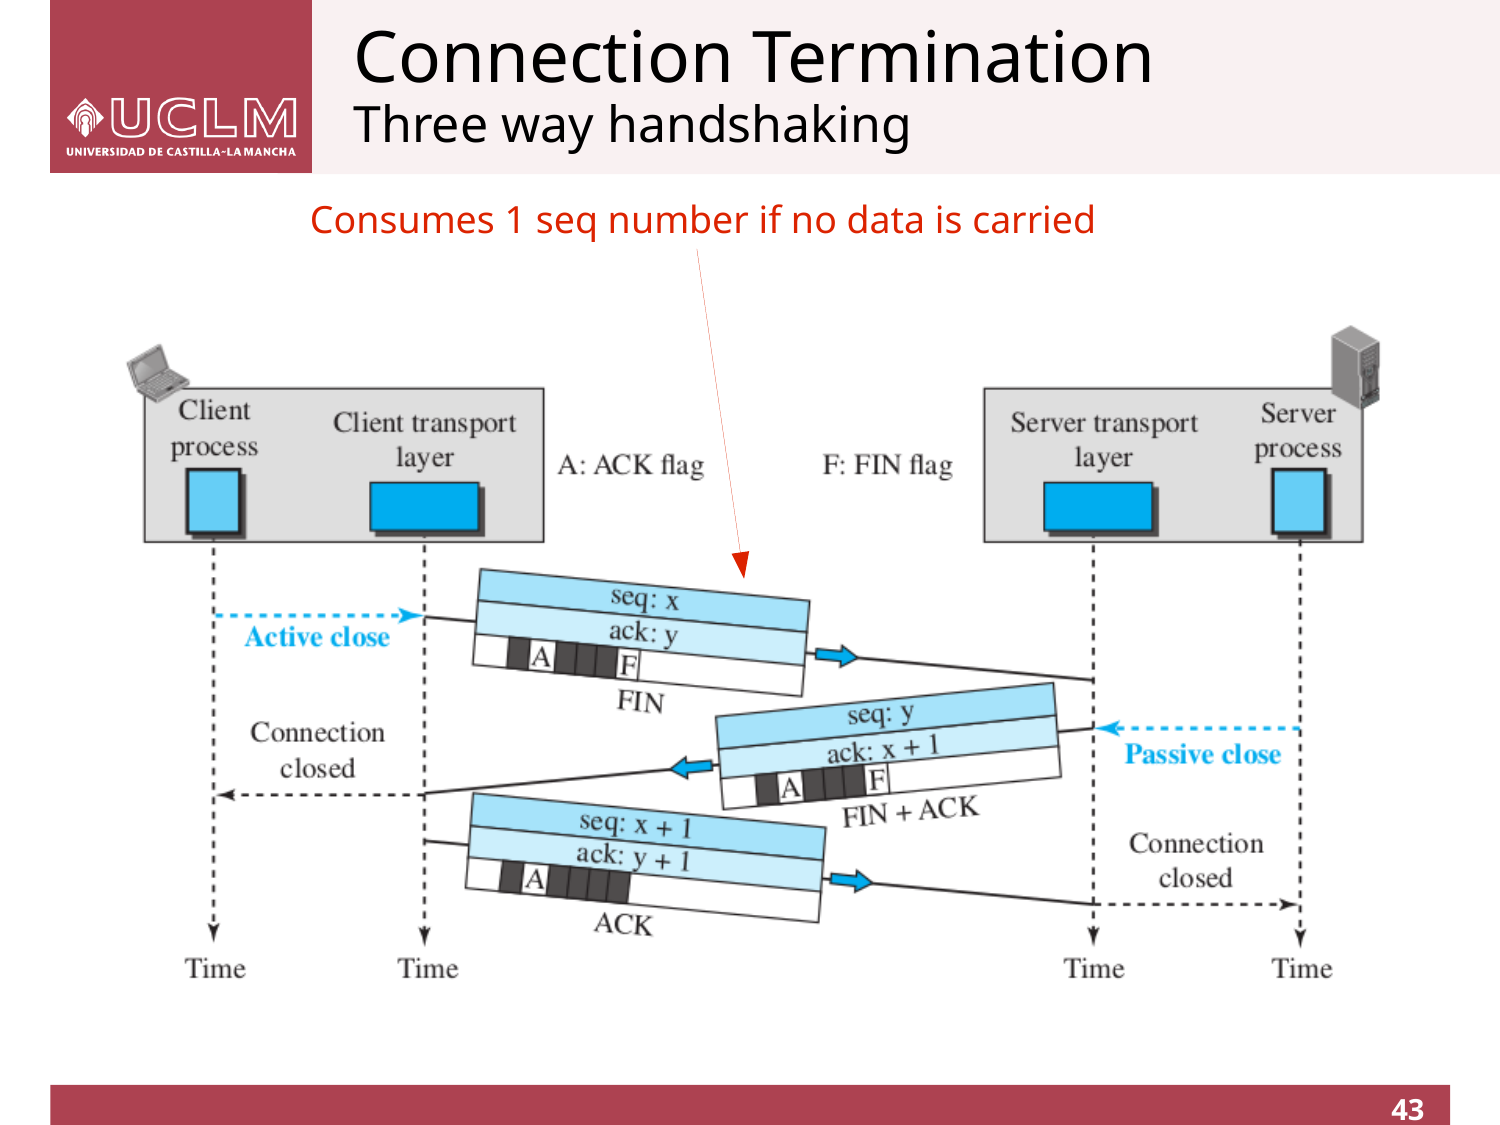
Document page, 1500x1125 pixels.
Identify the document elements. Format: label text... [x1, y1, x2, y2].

picture [50, 0, 312, 173]
picture [110, 296, 1397, 1011]
title Connection Termination Three way handshaking [353, 6, 1425, 168]
text_box Consumes 1 seq number if no data is carried [295, 189, 1052, 249]
